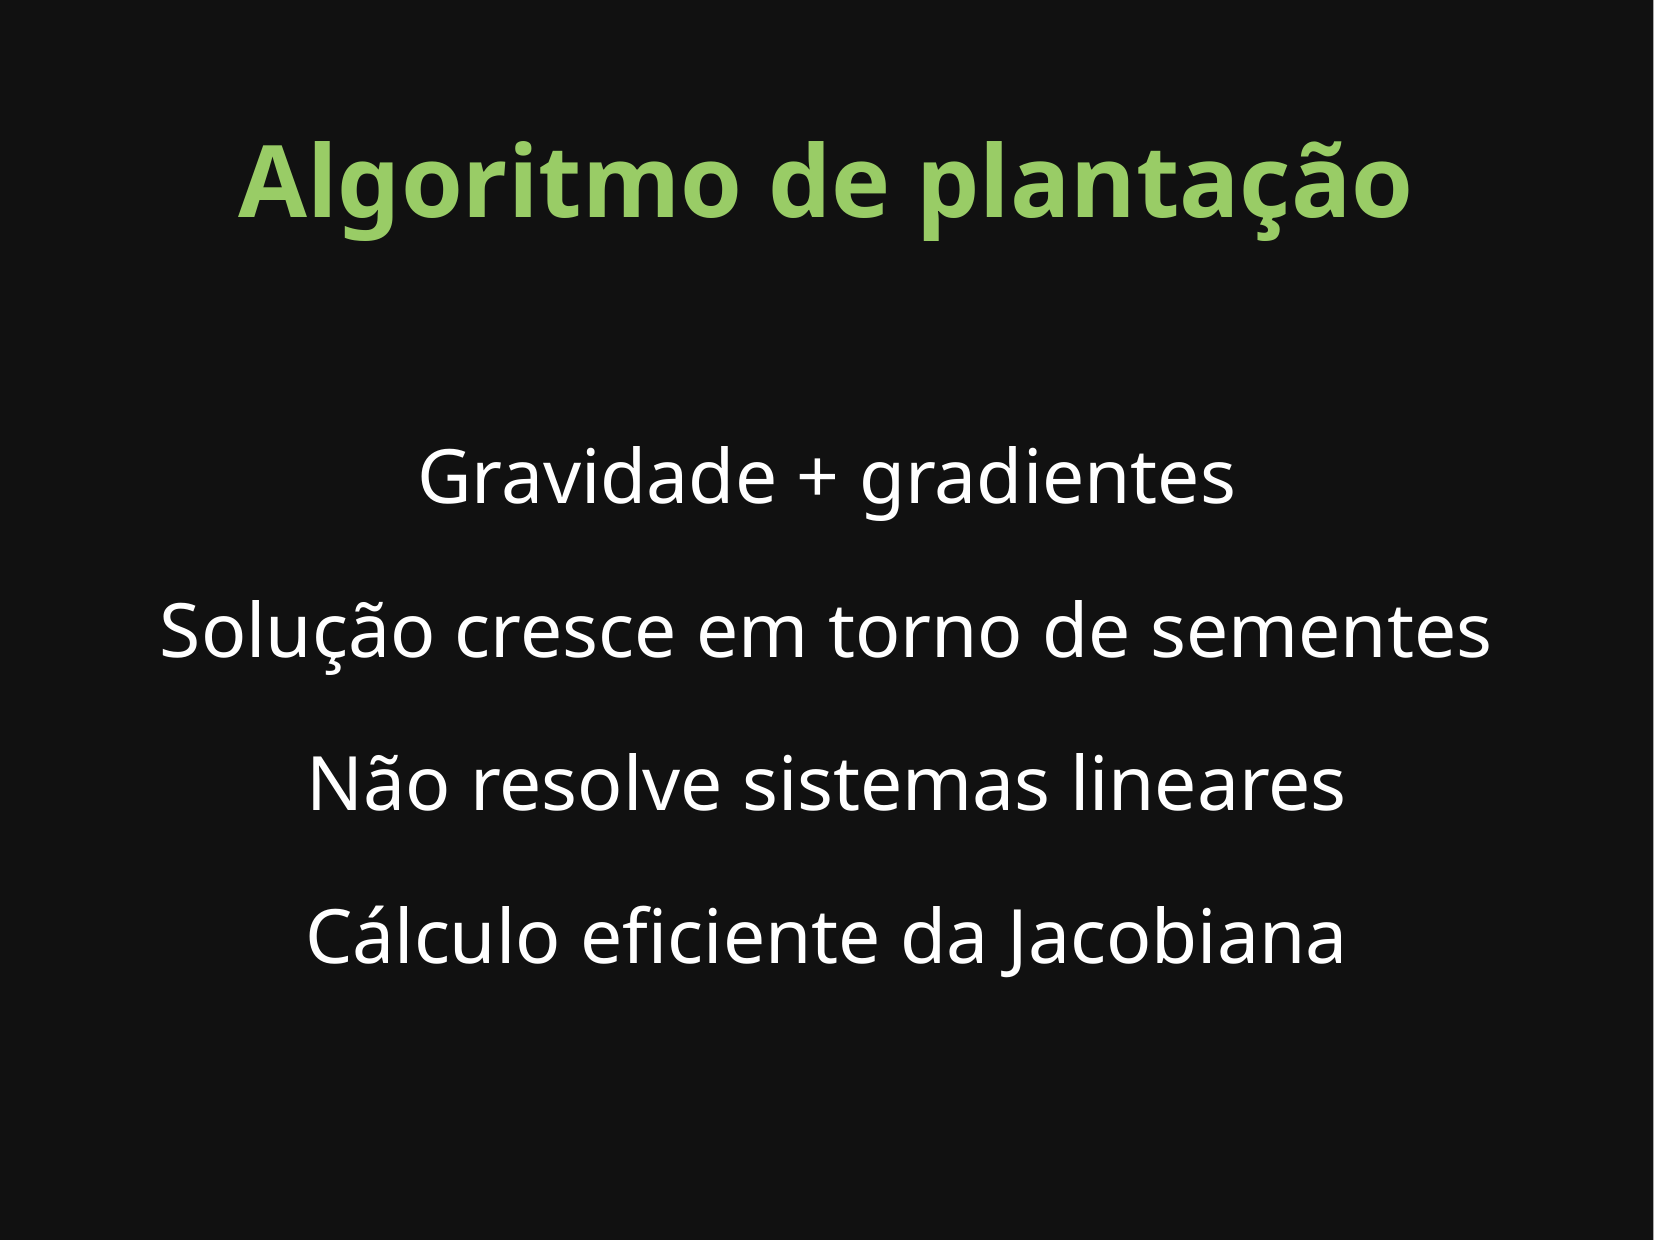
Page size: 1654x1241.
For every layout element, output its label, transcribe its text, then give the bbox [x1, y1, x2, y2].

title Algoritmo de plantação [82, 49, 1571, 308]
text_box Gravidade + gradientes Solução cresce em torno de sementes Não resolve sistemas lineares Cálculo eficiente da Jacobiana [82, 372, 1571, 987]
